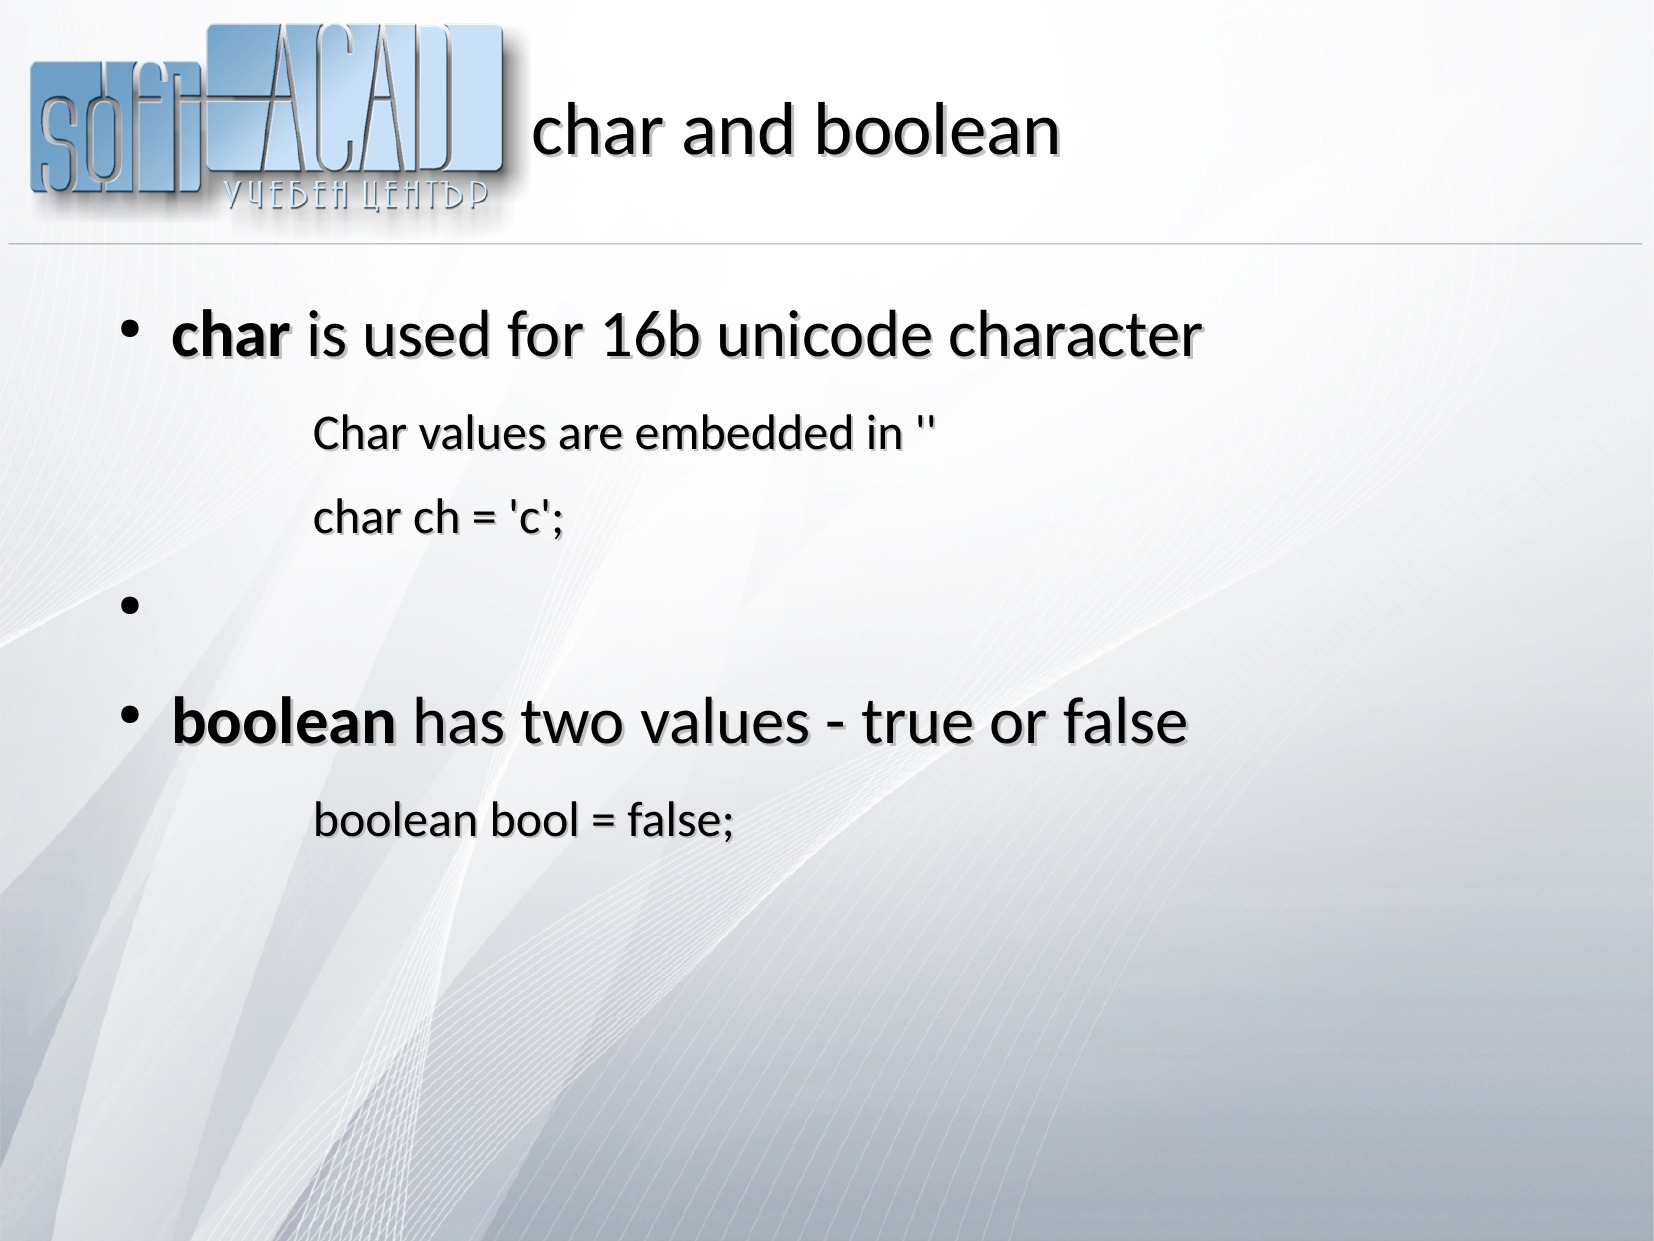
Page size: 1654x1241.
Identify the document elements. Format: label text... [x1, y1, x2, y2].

list char is used for 16b unicode character Char values are embedded in '' char ch = 'c'; boolean has two values - true or false boolean bool = false; [82, 290, 1571, 1094]
title char and boolean [531, 0, 1595, 250]
